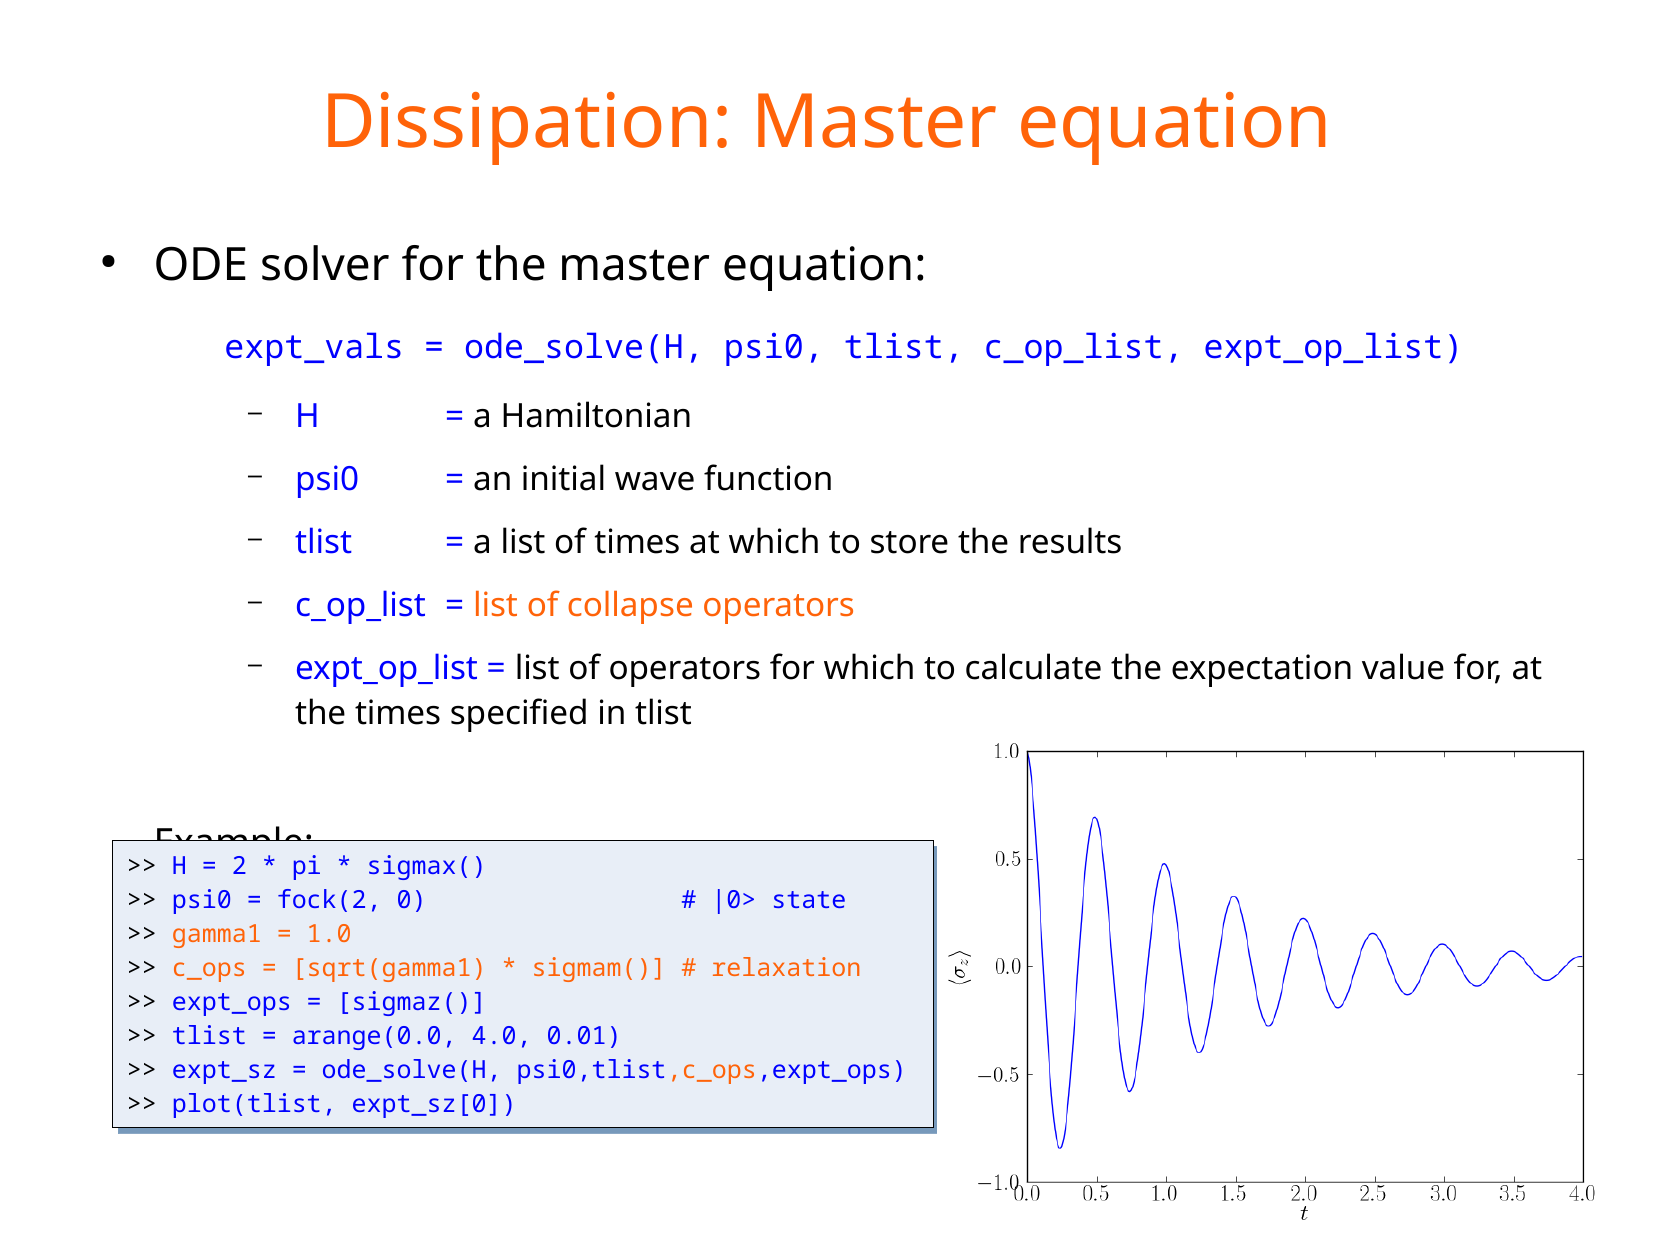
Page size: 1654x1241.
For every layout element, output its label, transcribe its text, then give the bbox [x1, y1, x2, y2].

title Dissipation: Master equation [82, 49, 1571, 188]
text_box >> H = 2 * pi * sigmax() >> psi0 = fock(2, 0) # |0> state >> gamma1 = 1.0 >> c_ops = [sqrt(gamma1) * sigmam()] # relaxation >> expt_ops = [sigmaz()] >> tlist = arange(0.0, 4.0, 0.01) >> expt_sz = ode_solve(H, psi0,tlist,c_ops,expt_ops) >> plot(tlist, expt_sz[0]) [112, 840, 934, 1082]
list ODE solver for the master equation: expt_vals = ode_solve(H, psi0, tlist, c_op_list, expt_op_list) H = a Hamiltonian psi0 = an initial wave function tlist = a list of times at which to store the results c_op_list = list of collapse operators expt_op_list = list of operators for which to calculate the expectation value for, at the times specified in tlist Example: [82, 231, 1571, 1050]
picture [937, 697, 1654, 1235]
